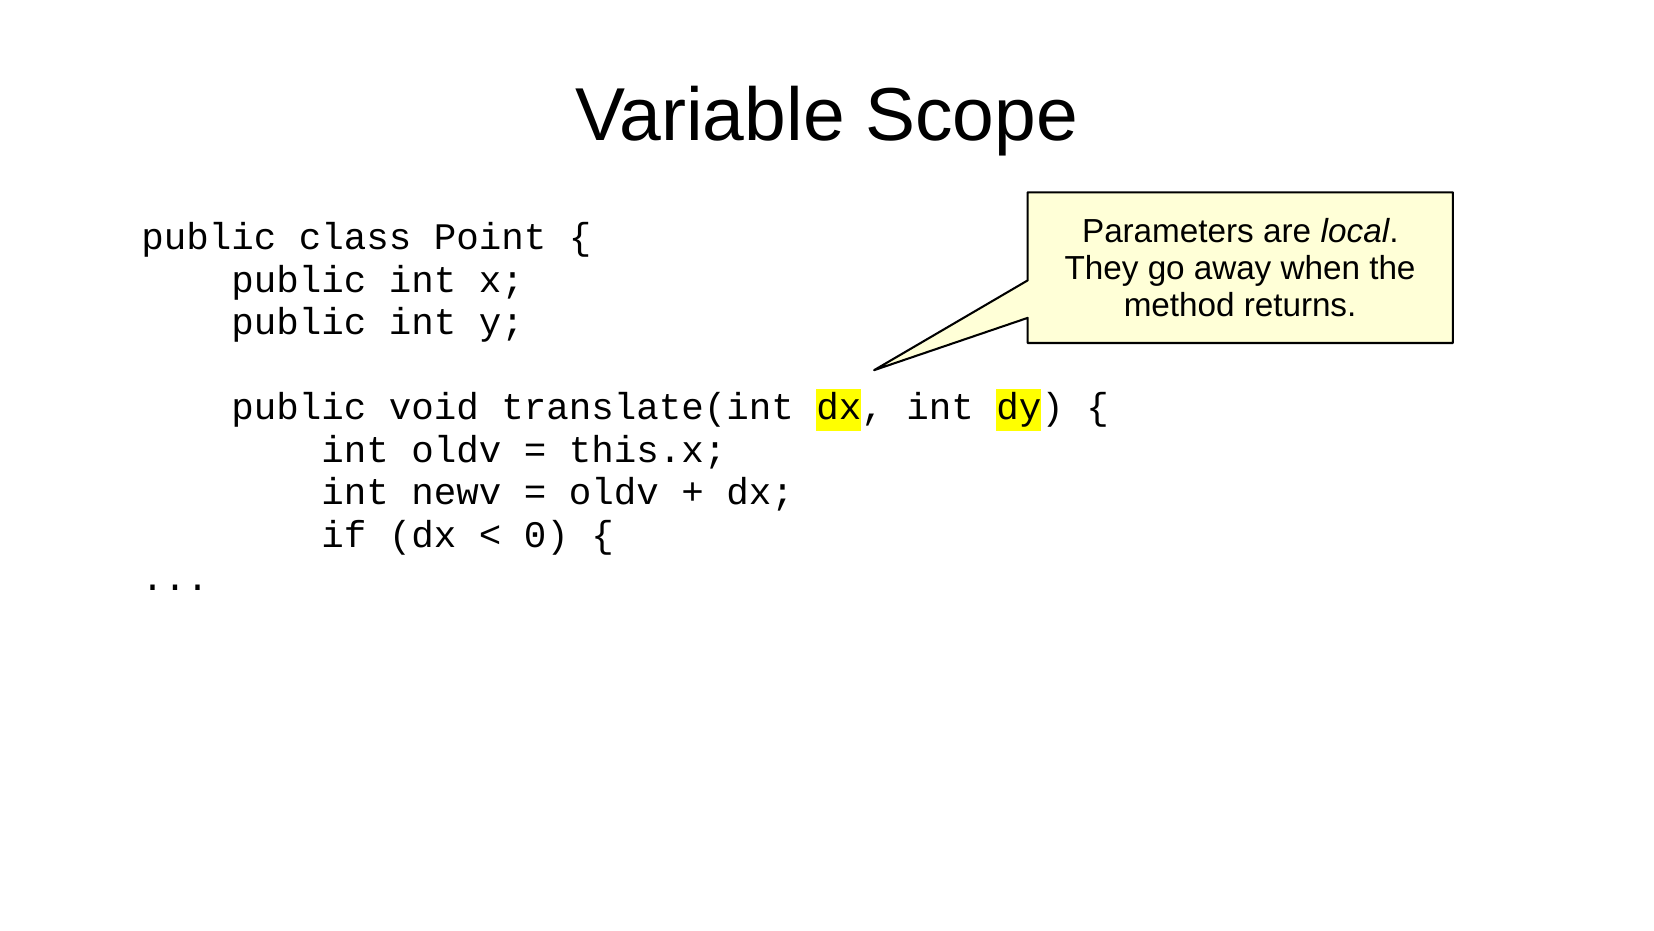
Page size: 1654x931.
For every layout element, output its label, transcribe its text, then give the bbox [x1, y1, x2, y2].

text_box public class Point { public int x; public int y; public void translate(int dx, int dy) { int oldv = this.x; int newv = oldv + dx; if (dx < 0) { ... [126, 211, 1124, 652]
text_box Parameters are local. They go away when the method returns. [874, 192, 1453, 371]
title Variable Scope [82, 37, 1571, 193]
